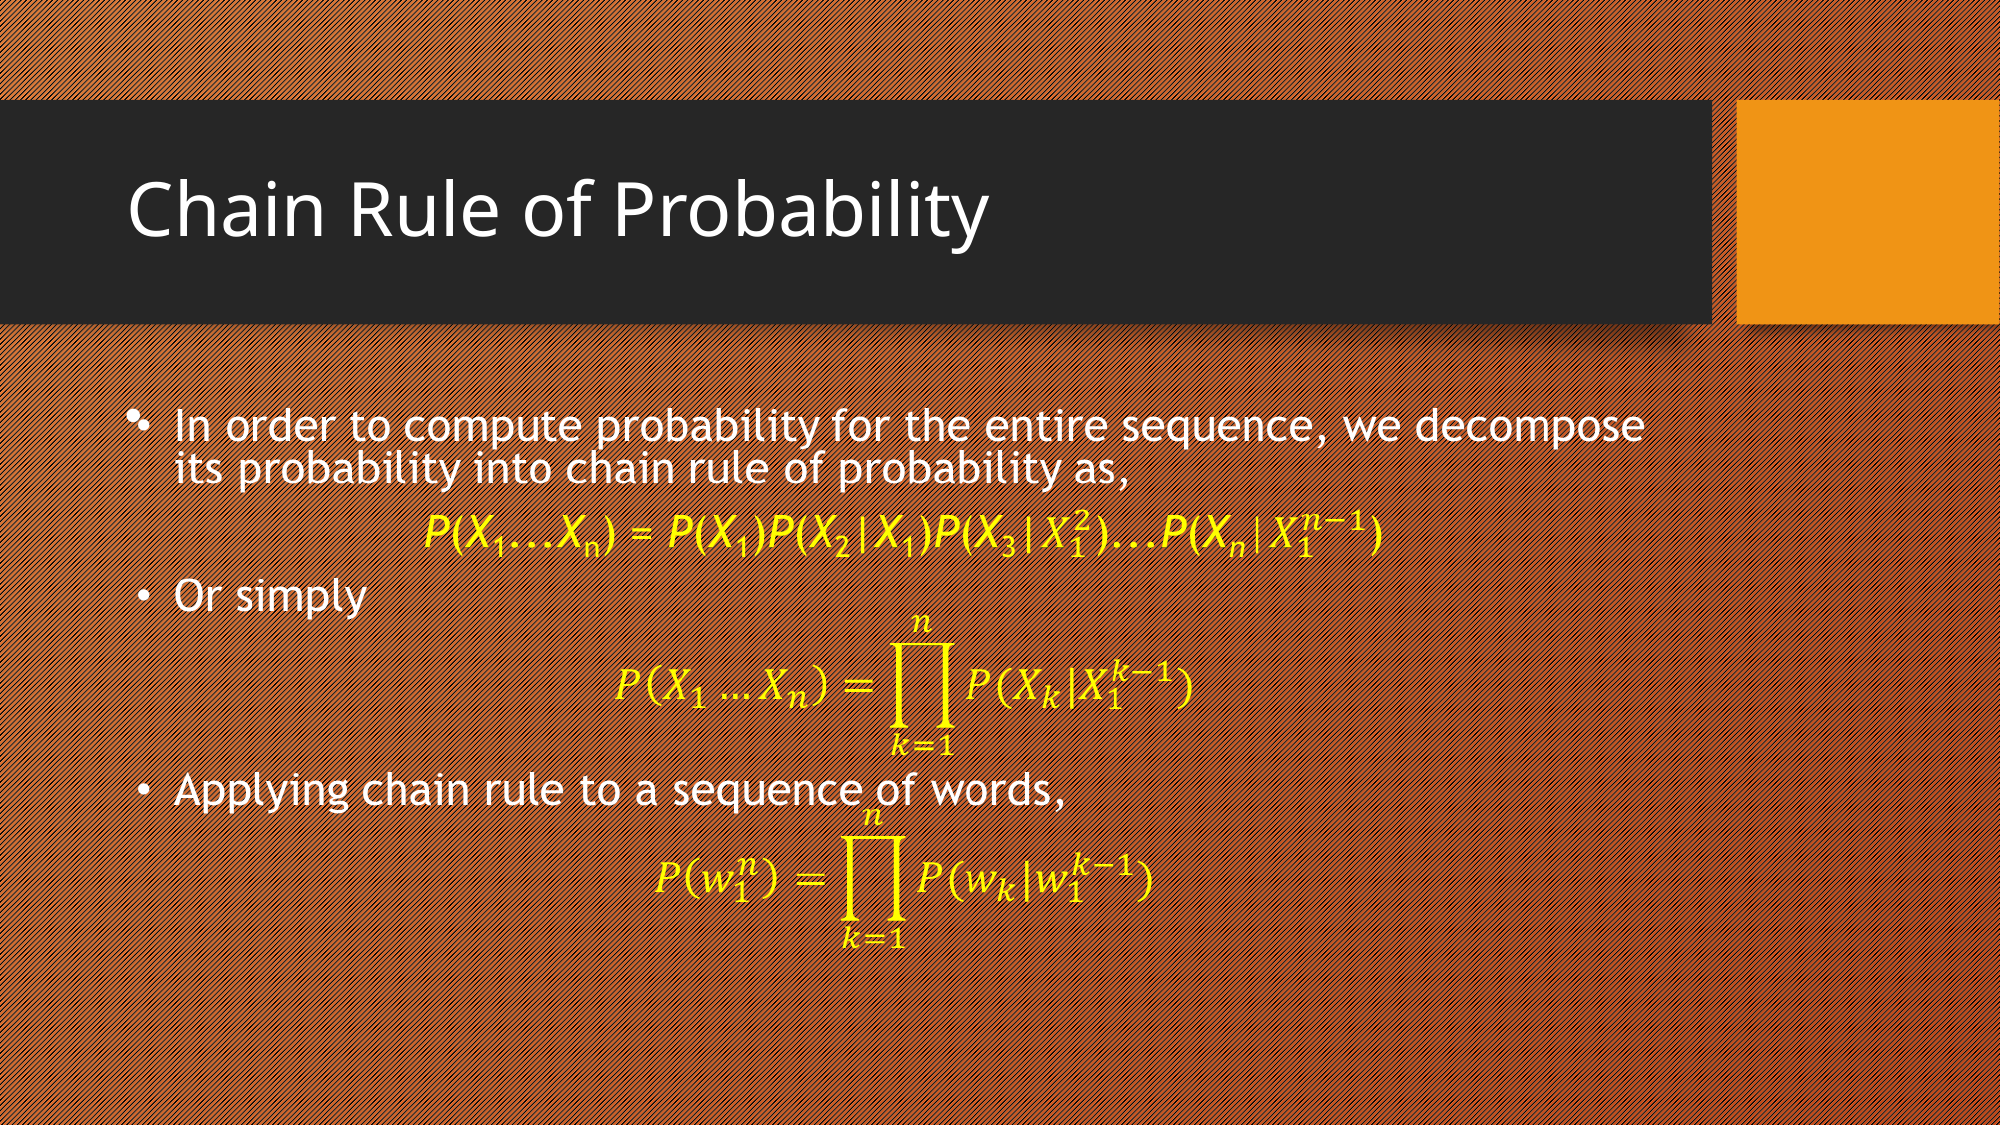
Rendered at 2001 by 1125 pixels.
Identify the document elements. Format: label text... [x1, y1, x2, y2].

title Chain Rule of Probability [111, 123, 1689, 301]
picture [0, 0, 2000, 1125]
list [109, 383, 1687, 974]
